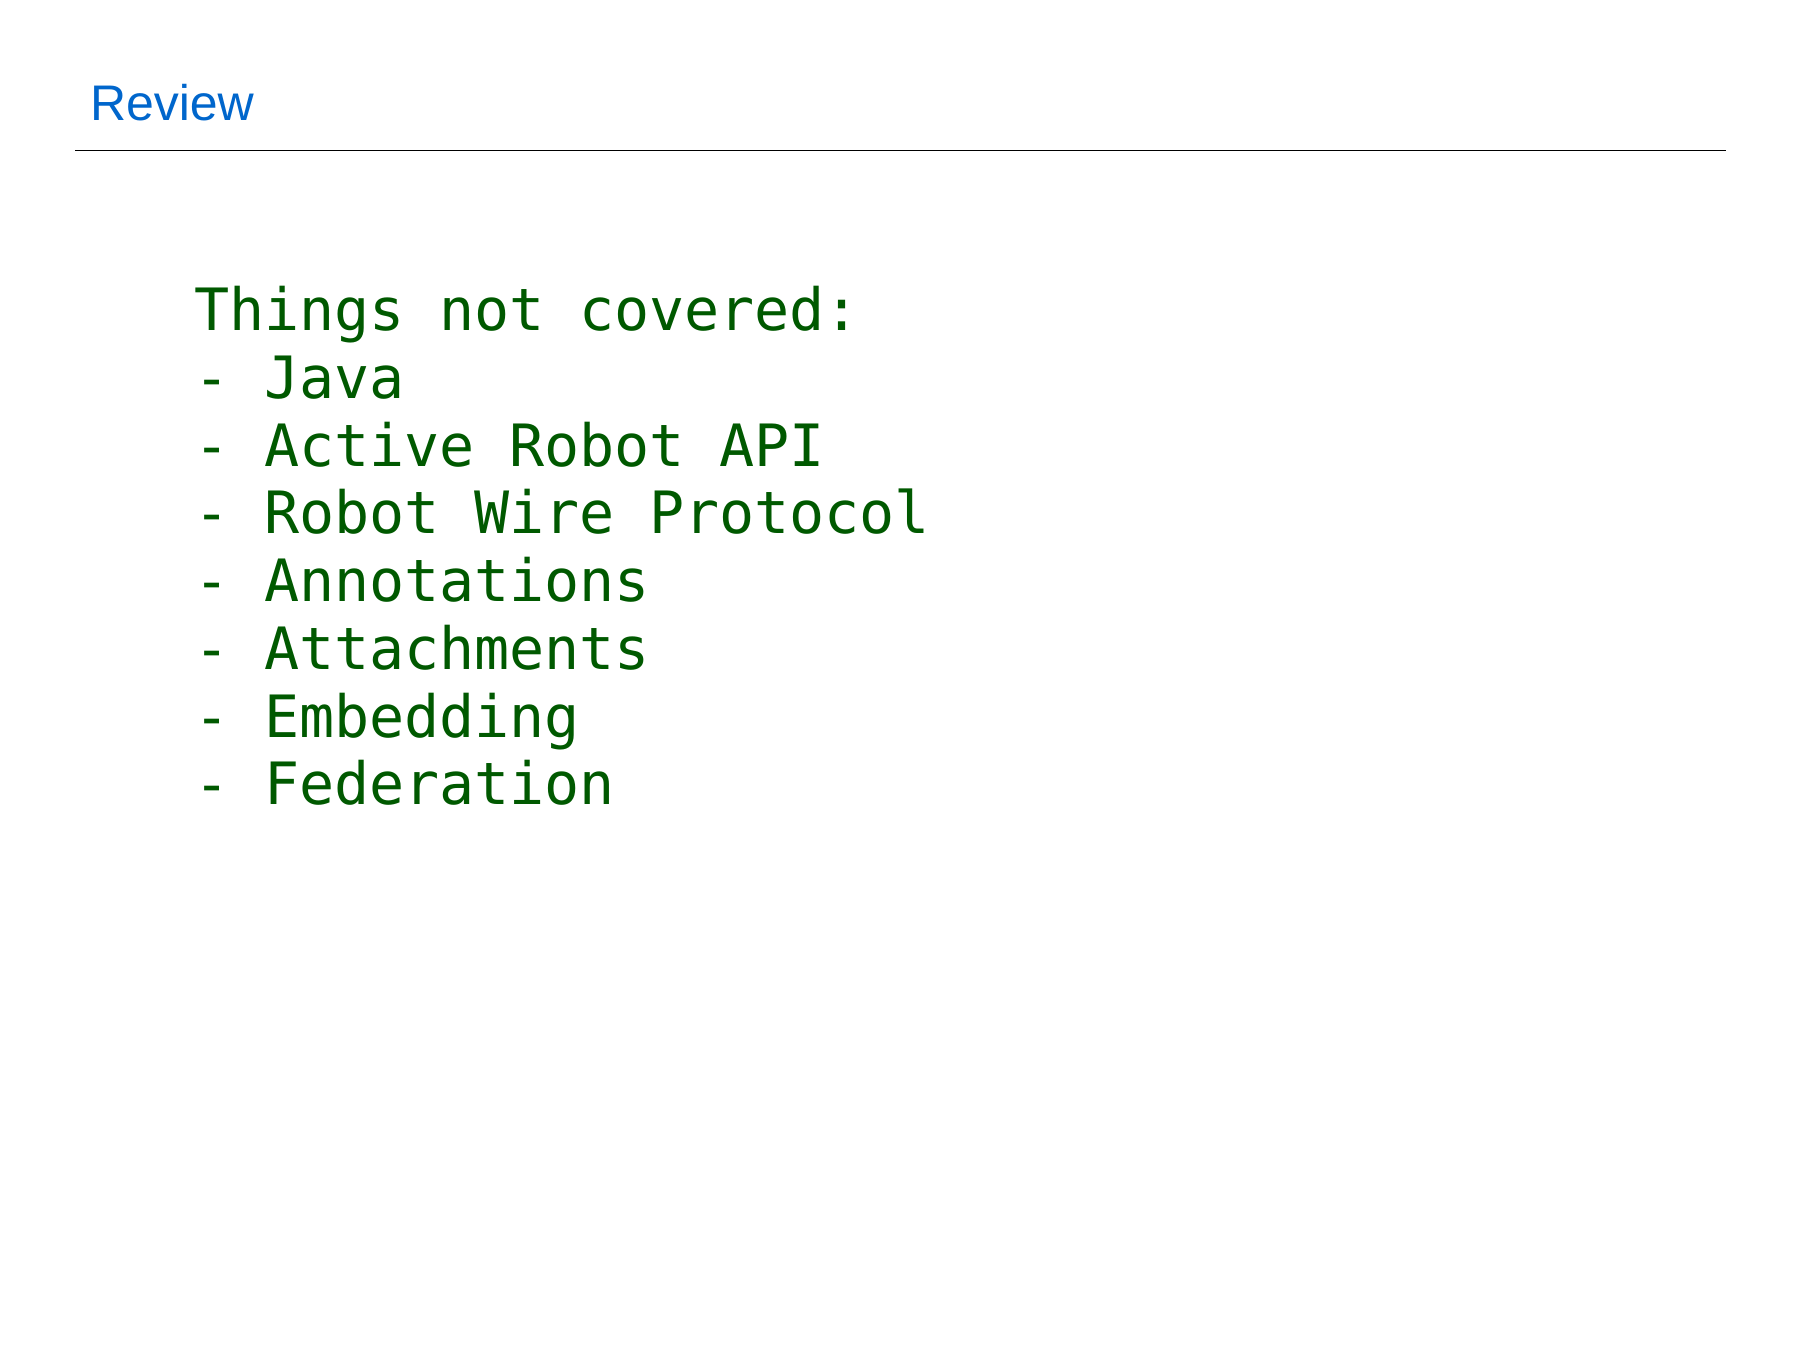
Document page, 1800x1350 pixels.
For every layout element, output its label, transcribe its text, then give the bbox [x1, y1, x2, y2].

title Review [90, 61, 1710, 151]
text_box Things not covered: - Java - Active Robot API - Robot Wire Protocol - Annotations - Attachments - Embedding - Federation [179, 269, 1800, 1081]
